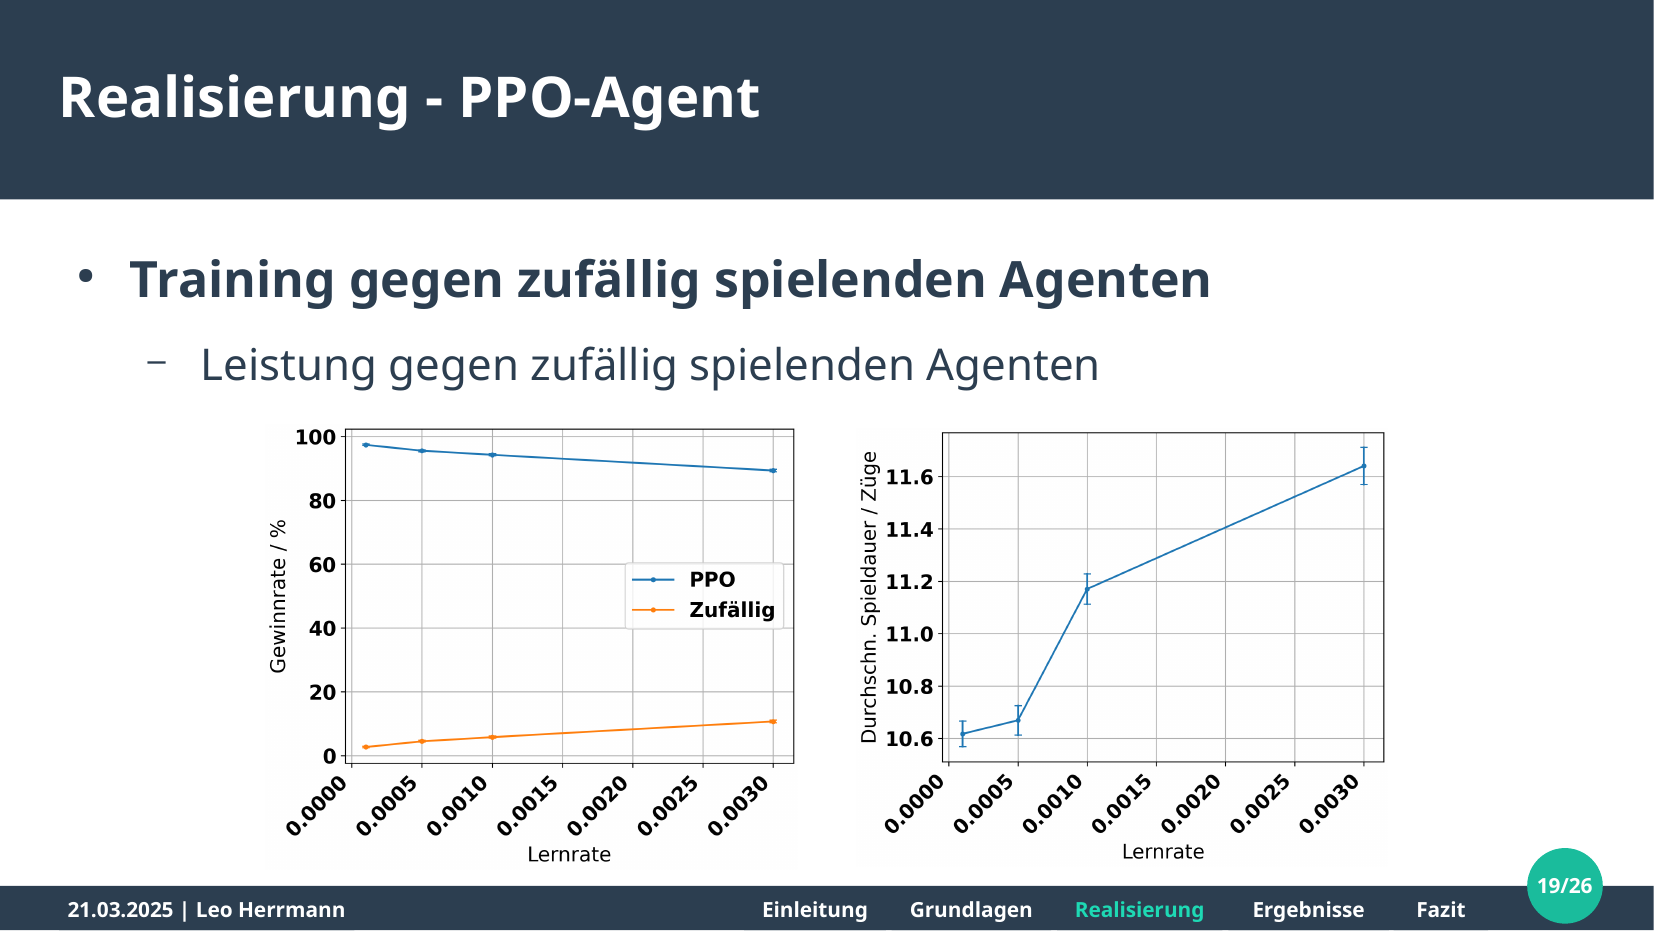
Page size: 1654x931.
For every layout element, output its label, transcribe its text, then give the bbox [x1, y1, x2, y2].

picture [265, 424, 798, 870]
picture [856, 428, 1388, 867]
title Realisierung - PPO-Agent [59, 37, 1595, 156]
text_box Einleitung [744, 888, 886, 931]
text_box Grundlagen [891, 888, 1052, 931]
list Training gegen zufällig spielenden Agenten Leistung gegen zufällig spielenden Agenten [59, 243, 1595, 864]
text_box Ergebnisse [1228, 888, 1389, 931]
text_box Fazit [1393, 888, 1489, 931]
text_box Realisierung [1057, 888, 1223, 931]
